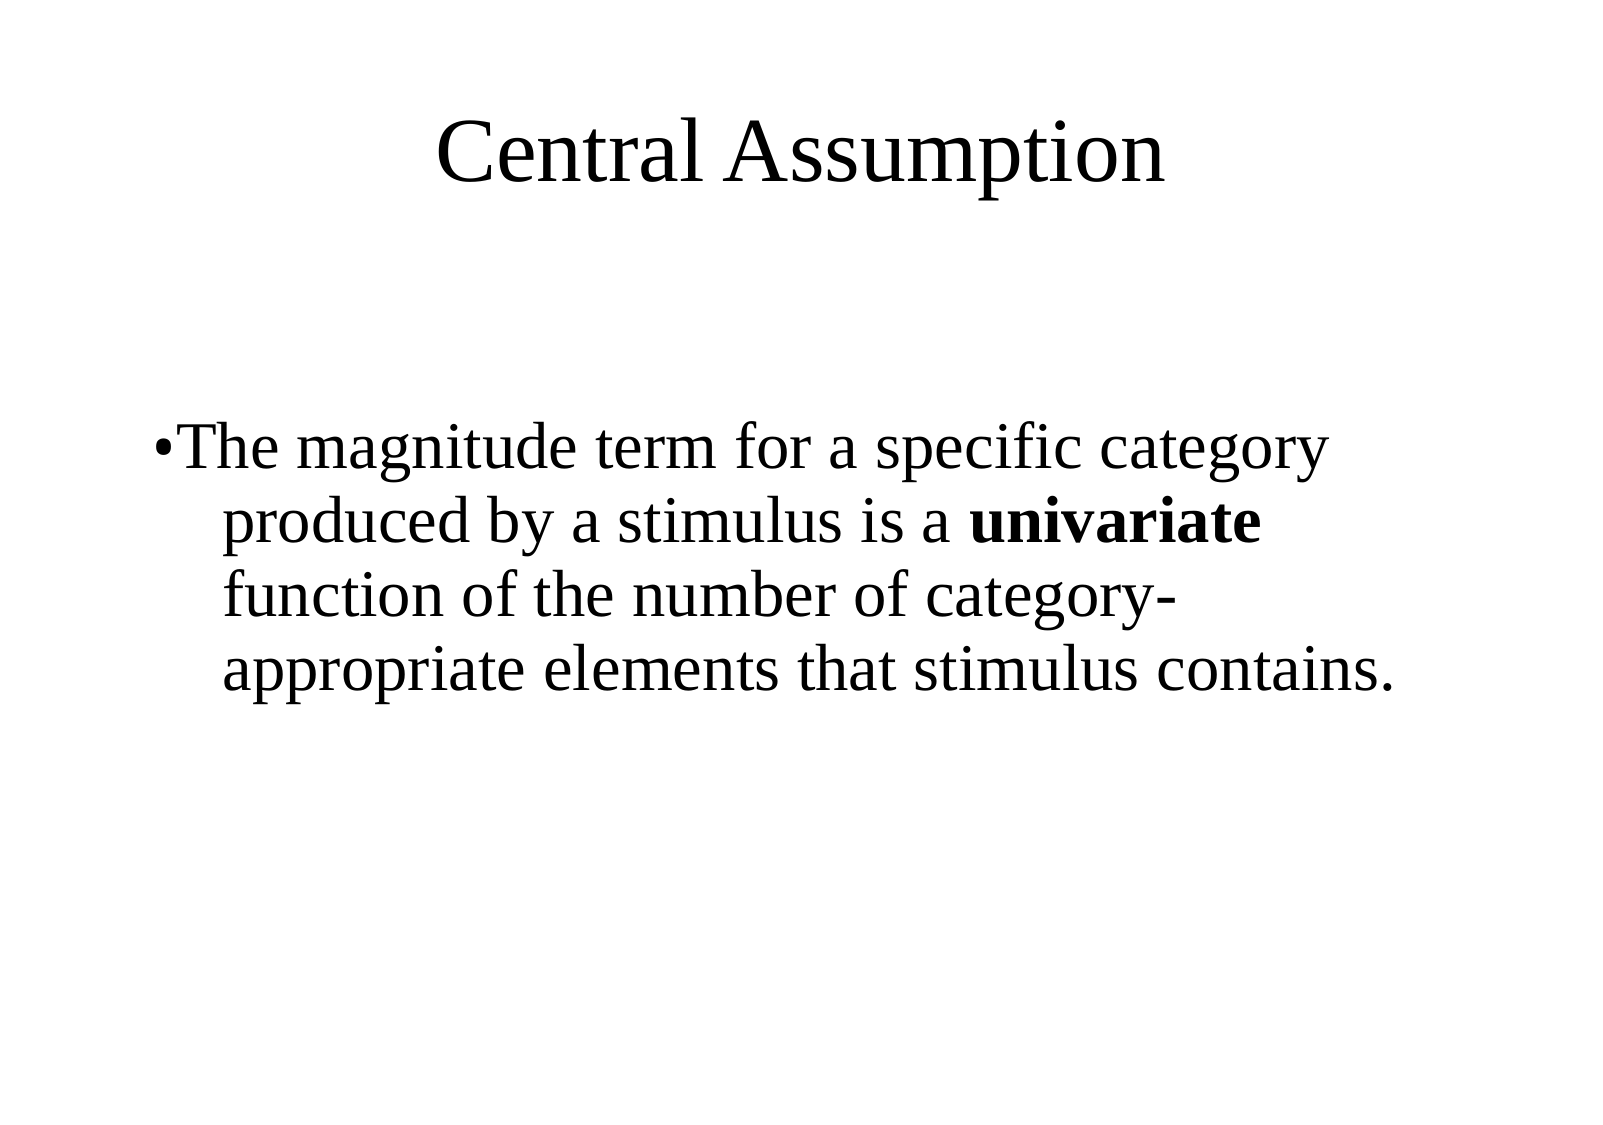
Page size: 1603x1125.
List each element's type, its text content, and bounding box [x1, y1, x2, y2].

text_box The magnitude term for a specific category produced by a stimulus is a univariate function of the number of category-appropriate elements that stimulus contains. [151, 324, 1427, 1038]
text_box Central Assumption [163, 99, 1439, 288]
